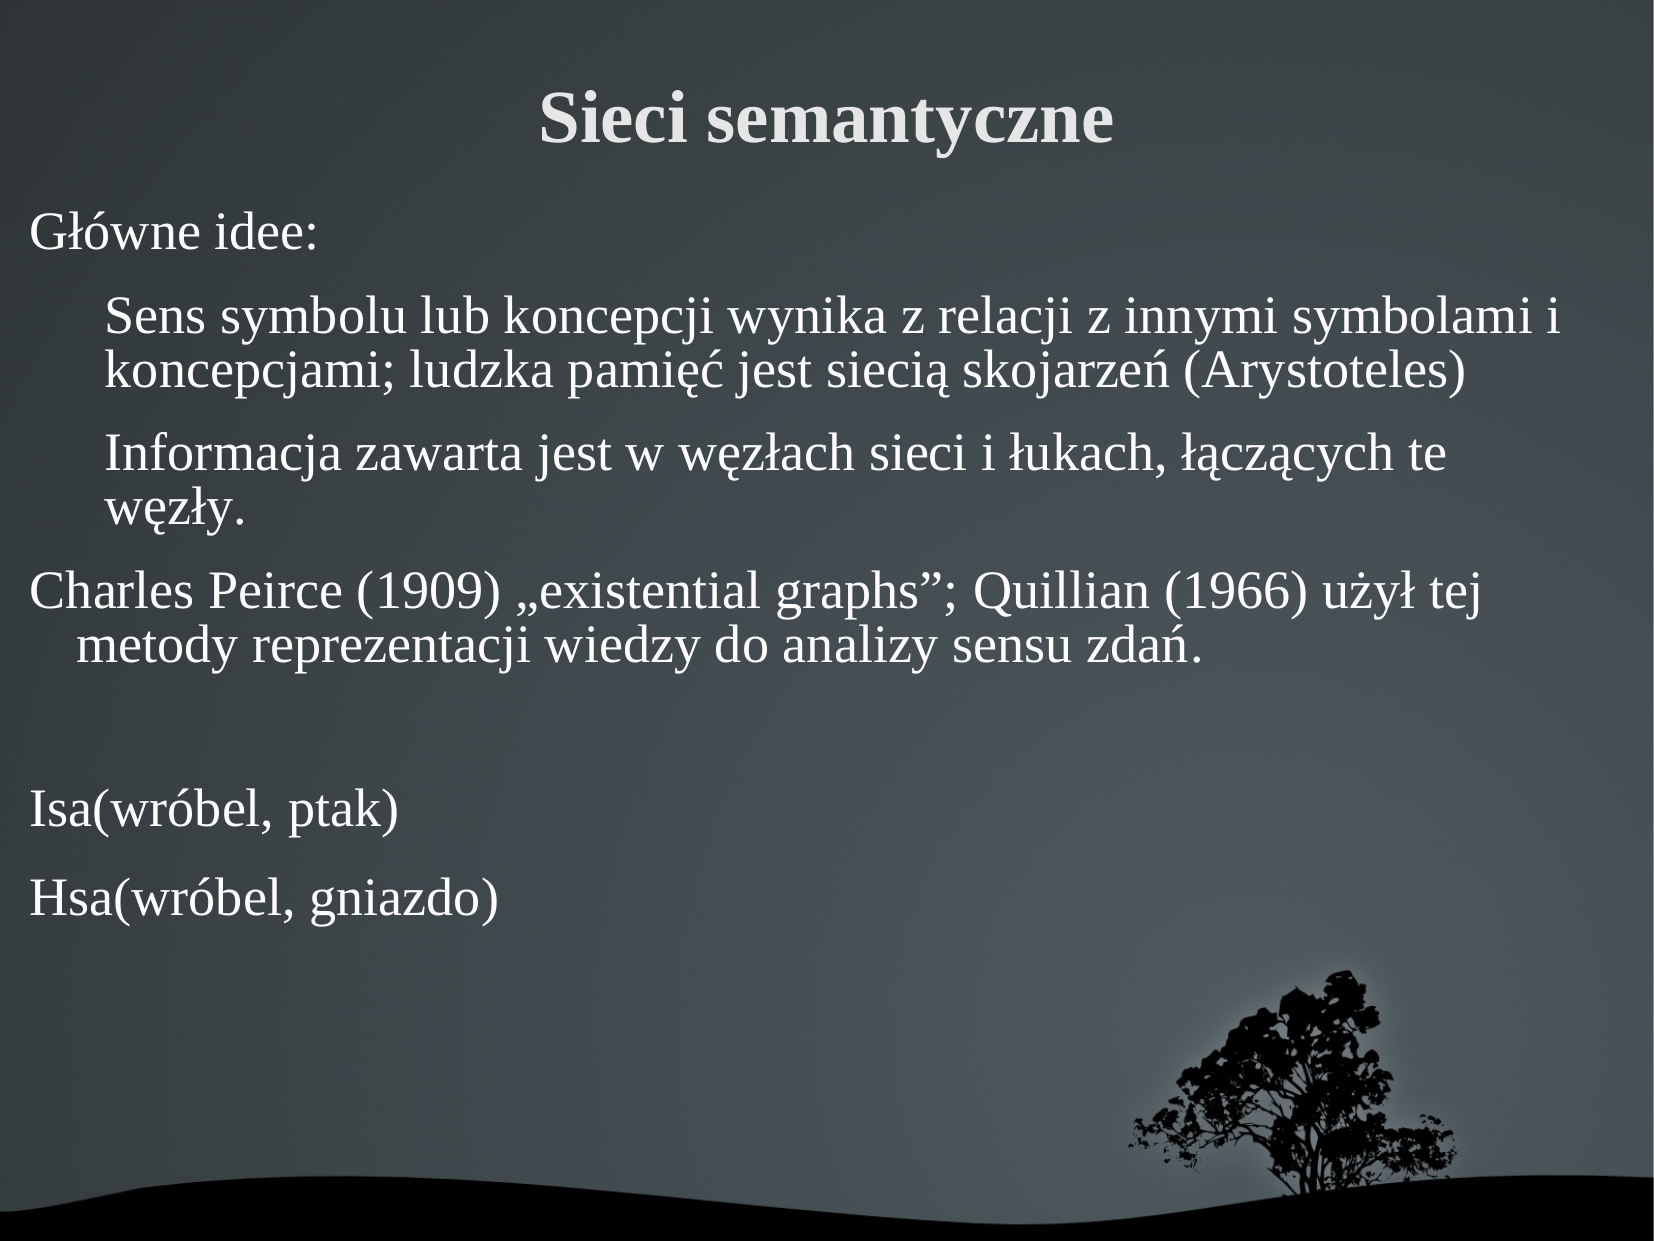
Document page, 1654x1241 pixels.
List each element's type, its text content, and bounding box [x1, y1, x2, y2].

list Główne idee: Sens symbolu lub koncepcji wynika z relacji z innymi symbolami i koncepcjami; ludzka pamięć jest siecią skojarzeń (Arystoteles) Informacja zawarta jest w węzłach sieci i łukach, łączących te węzły. Charles Peirce (1909) „existential graphs”; Quillian (1966) użył tej metody reprezentacji wiedzy do analizy sensu zdań. Isa(wróbel, ptak) Hsa(wróbel, gniazdo) [29, 206, 1571, 1160]
title Sieci semantyczne [82, 56, 1571, 178]
picture [0, 0, 1654, 1241]
